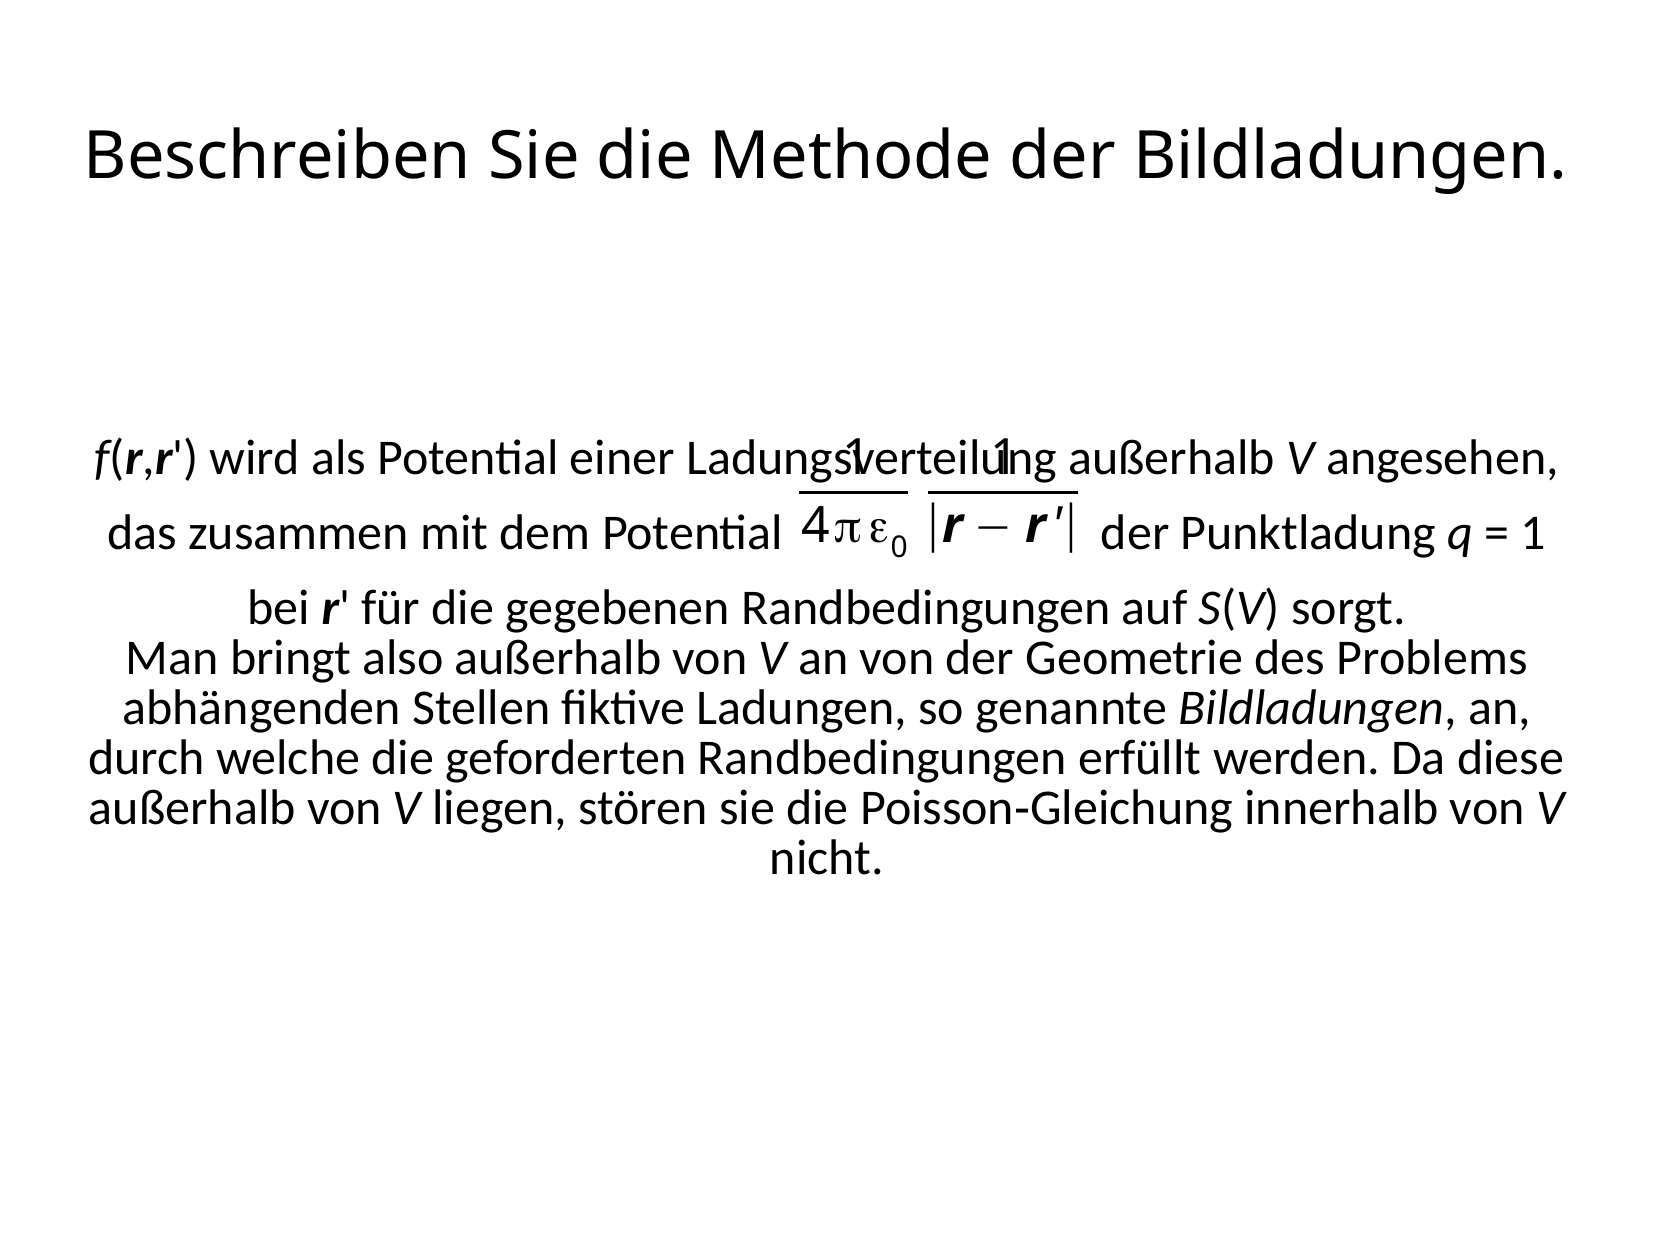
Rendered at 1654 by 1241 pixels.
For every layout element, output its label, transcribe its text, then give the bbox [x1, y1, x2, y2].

subtitle f(r,r') wird als Potential einer Ladungsverteilung außerhalb V angesehen, das zusammen mit dem Potential der Punktladung q = 1 bei r' für die gegebenen Randbedingungen auf S(V) sorgt. Man bringt also außerhalb von V an von der Geometrie des Problems abhängenden Stellen fiktive Ladungen, so genannte Bildladungen, an, durch welche die geforderten Randbedingungen erfüllt werden. Da diese außerhalb von V liegen, stören sie die Poisson‑Gleichung innerhalb von V nicht. [82, 290, 1571, 1010]
title Beschreiben Sie die Methode der Bildladungen. [82, 49, 1571, 257]
chart [790, 427, 1088, 565]
